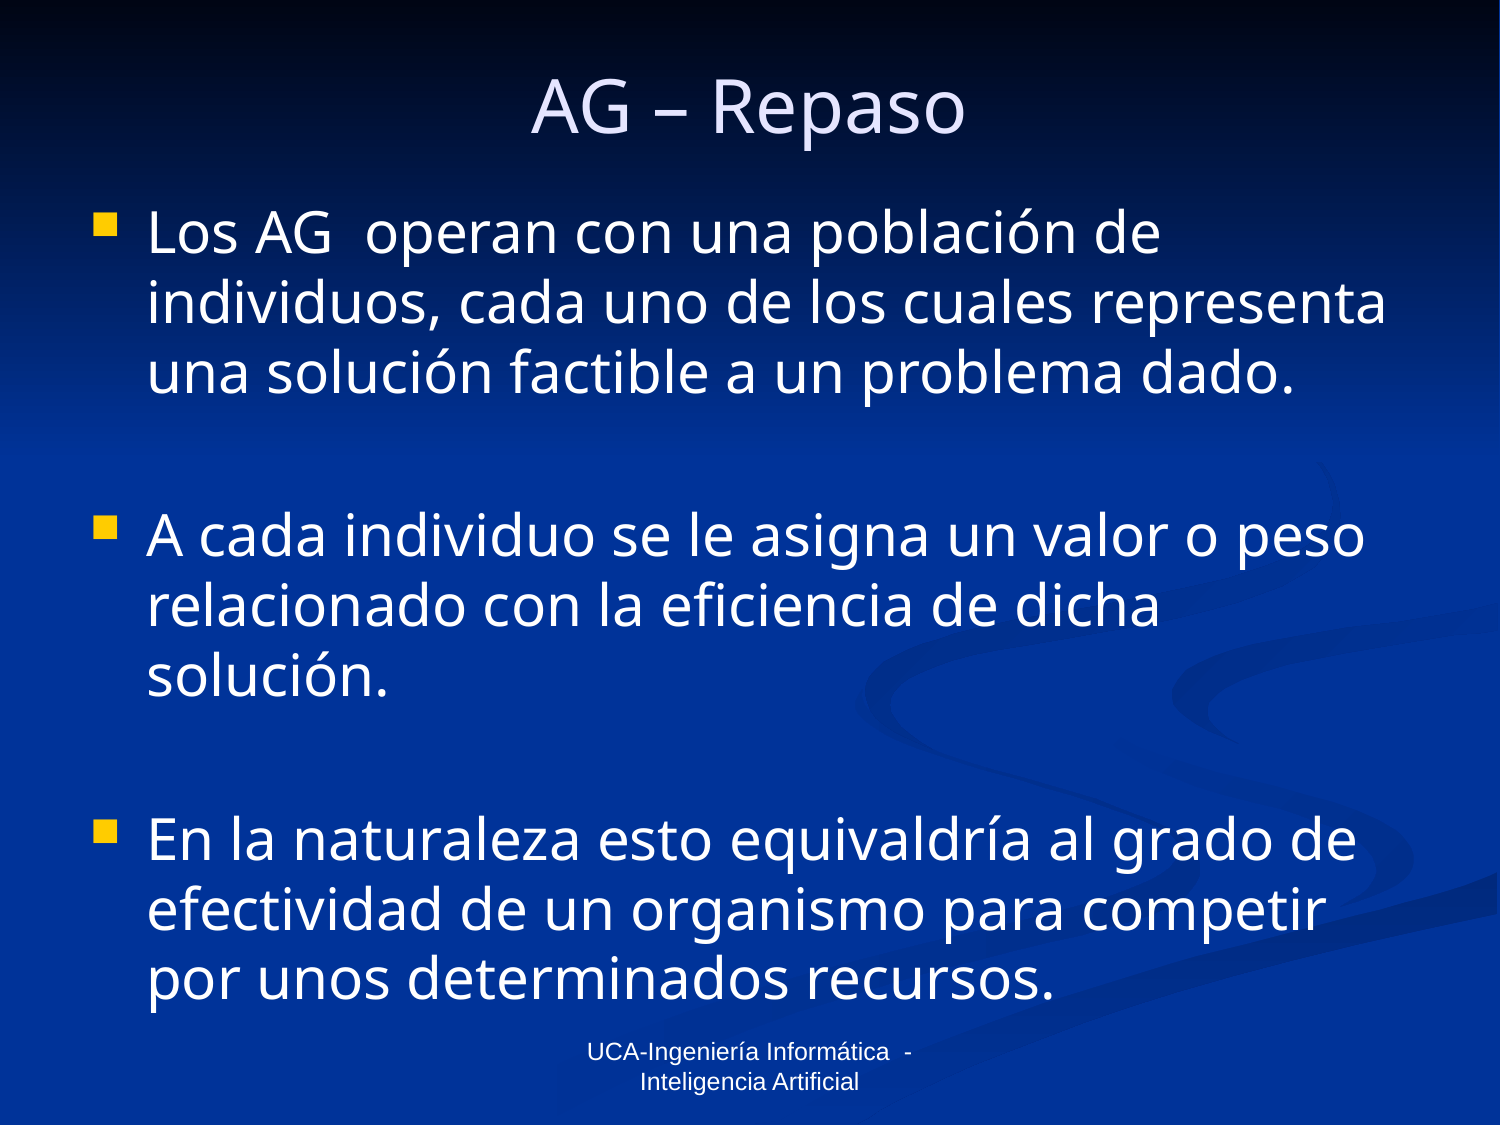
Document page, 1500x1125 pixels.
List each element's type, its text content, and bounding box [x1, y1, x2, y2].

footer UCA-Ingeniería Informática - Inteligencia Artificial [512, 1025, 988, 1104]
list Los AG operan con una población de individuos, cada uno de los cuales representa una solución factible a un problema dado. A cada individuo se le asigna un valor o peso relacionado con la eficiencia de dicha solución. En la naturaleza esto equivaldría al grado de efectividad de un organismo para competir por unos determinados recursos. [75, 187, 1425, 1005]
title AG – Repaso [75, 45, 1425, 163]
